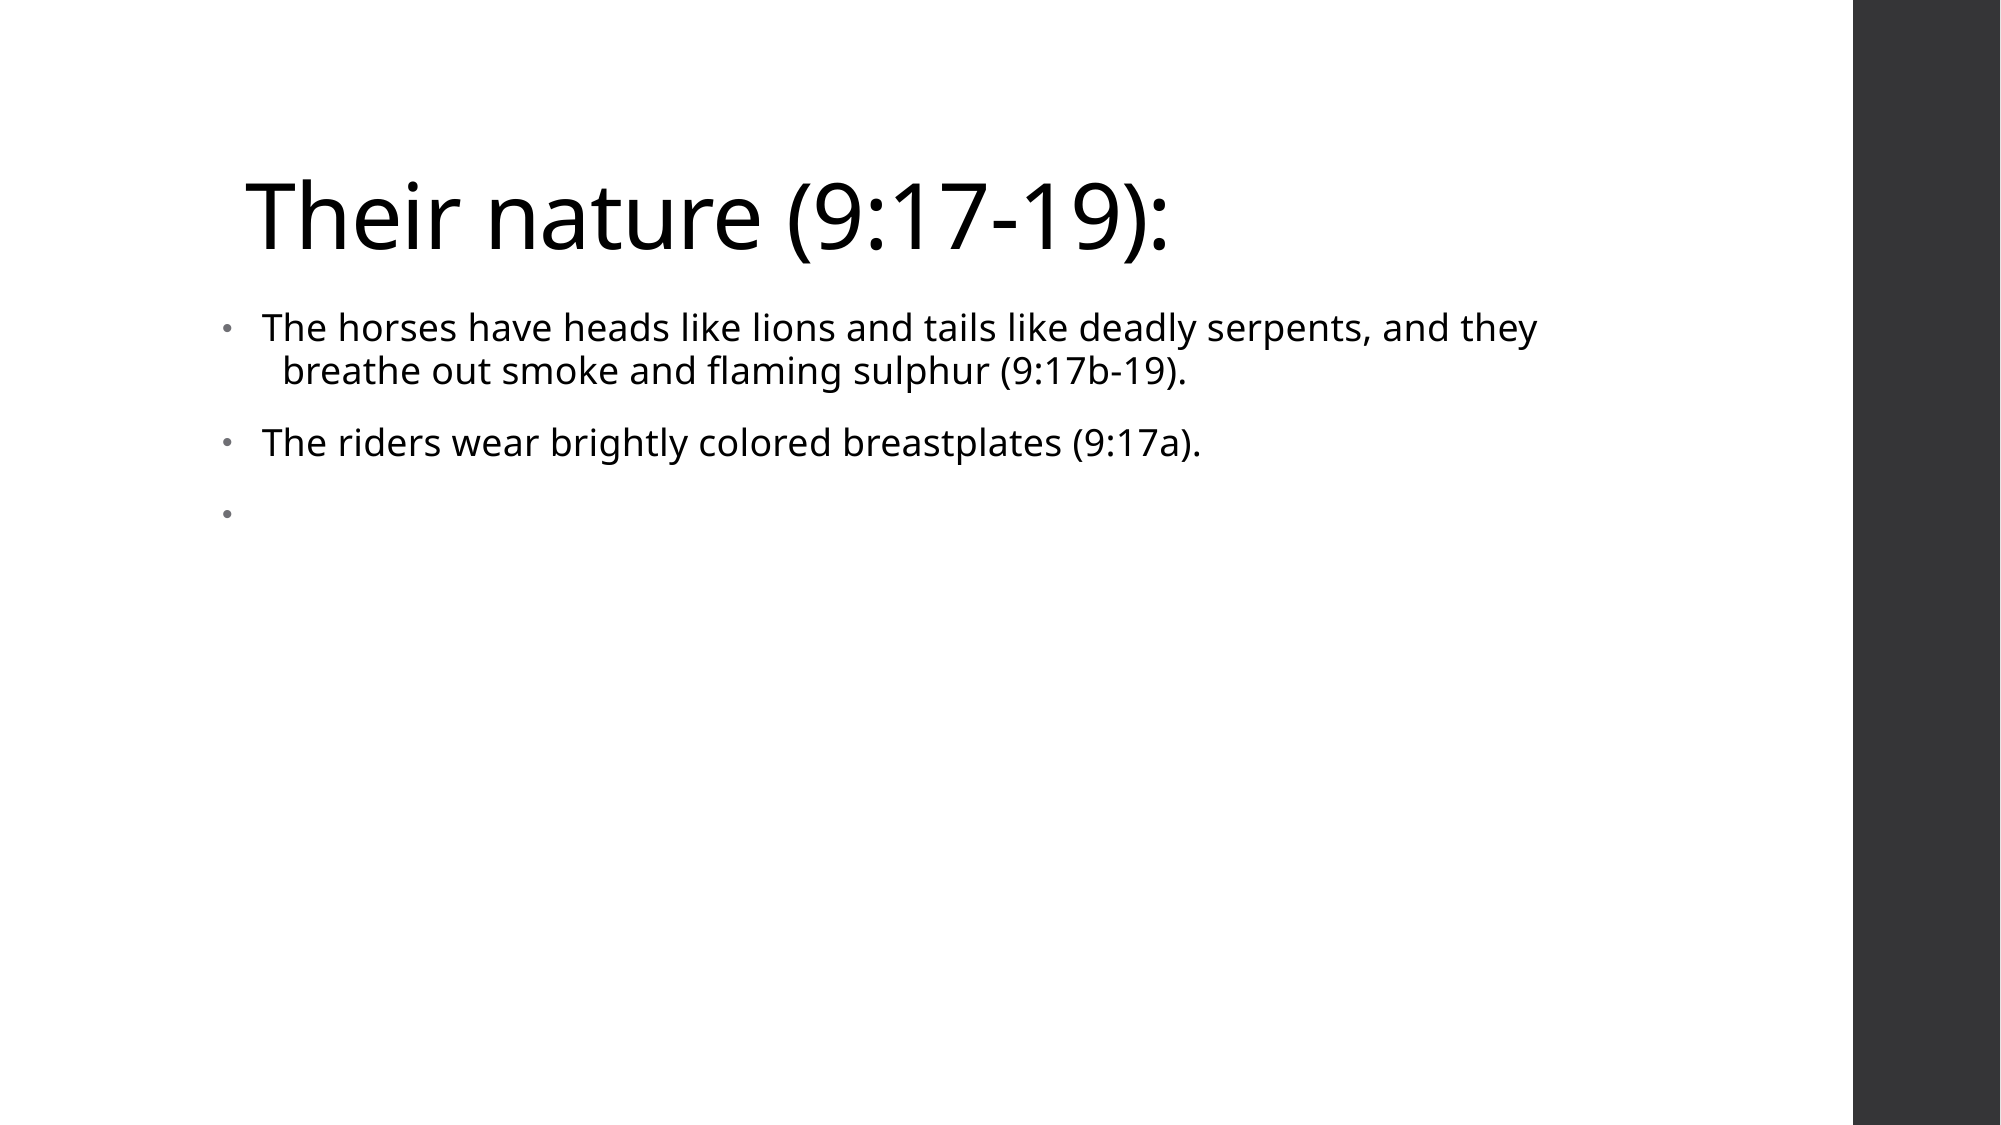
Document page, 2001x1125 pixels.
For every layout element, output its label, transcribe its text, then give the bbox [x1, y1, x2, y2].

title Their nature (9:17-19): [206, 60, 1797, 278]
list The horses have heads like lions and tails like deadly serpents, and they breathe out smoke and flaming sulphur (9:17b-19). The riders wear brightly colored breastplates (9:17a). [206, 299, 1617, 1014]
